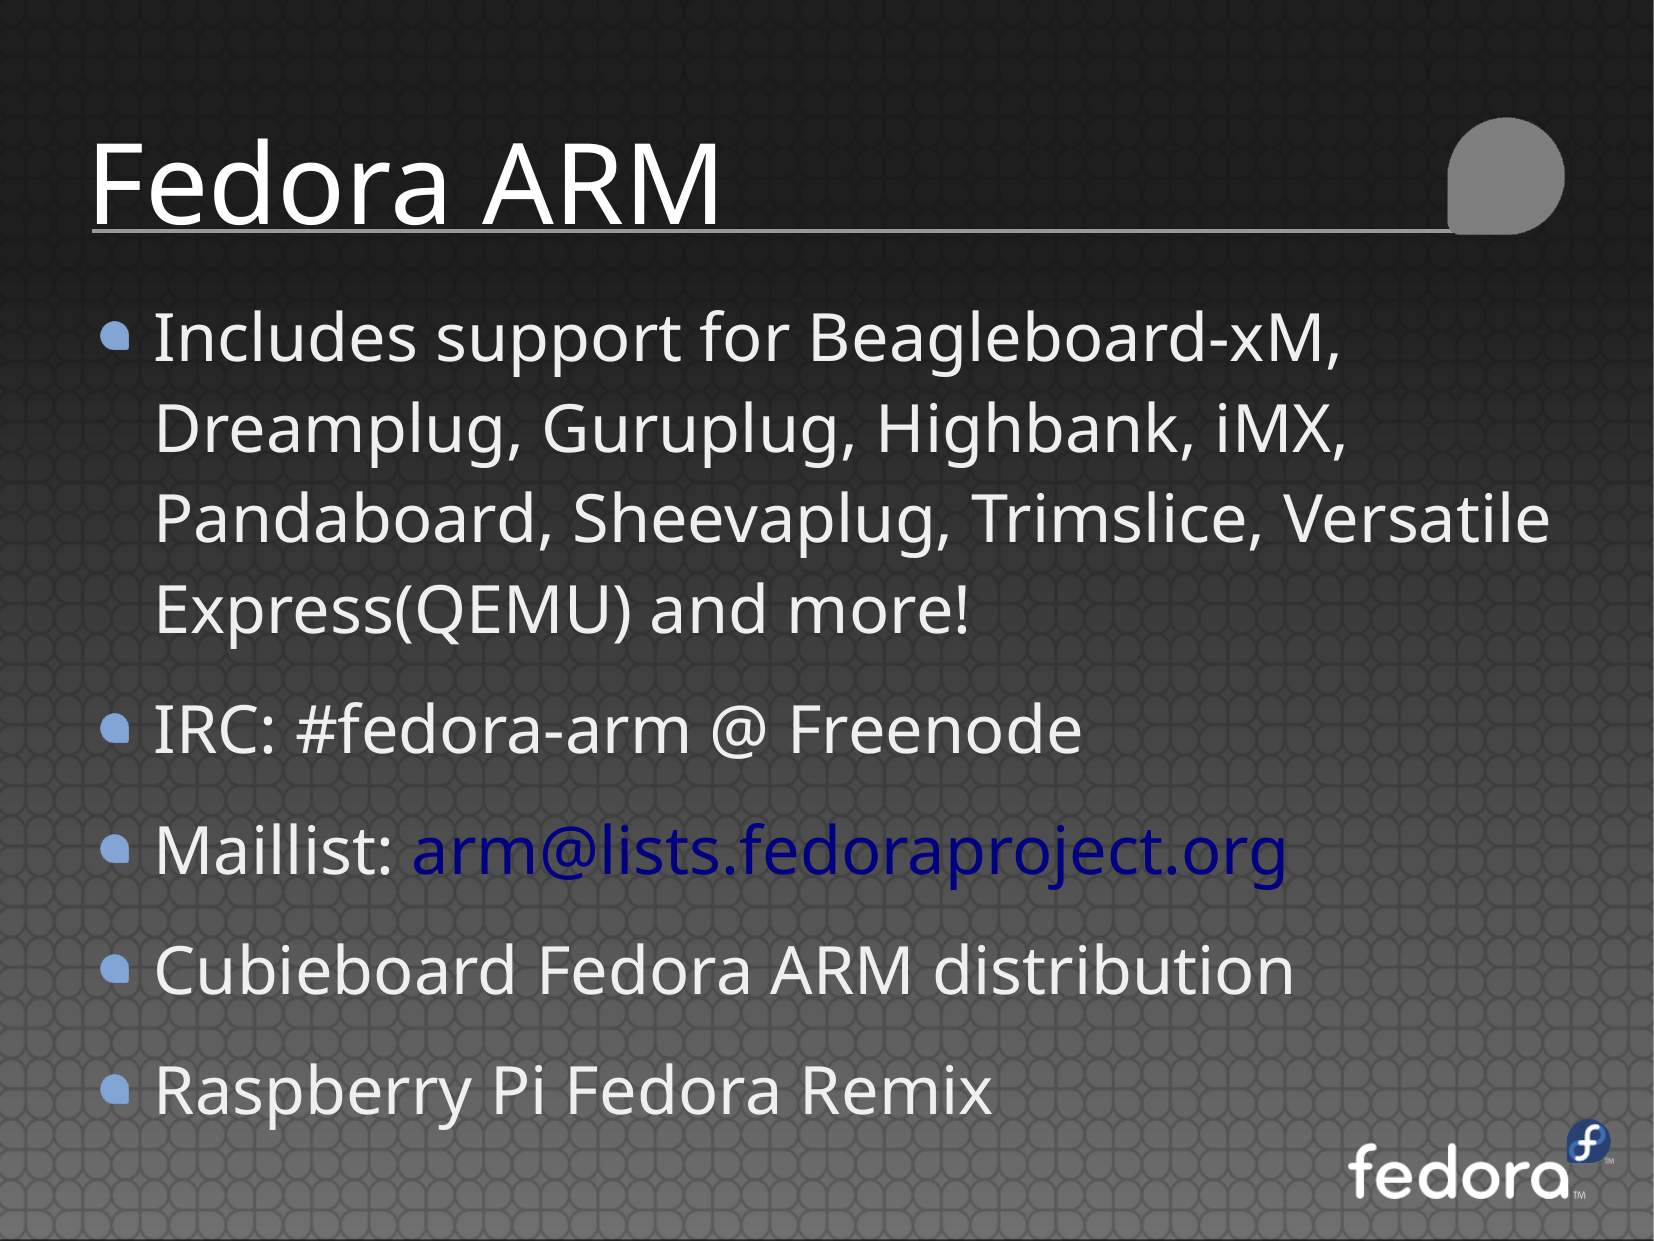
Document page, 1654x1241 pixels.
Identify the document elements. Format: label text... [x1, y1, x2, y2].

list Includes support for Beagleboard-xM, Dreamplug, Guruplug, Highbank, iMX, Pandaboard, Sheevaplug, Trimslice, Versatile Express(QEMU) and more! IRC: #fedora-arm @ Freenode Maillist: arm@lists.fedoraproject.org Cubieboard Fedora ARM distribution Raspberry Pi Fedora Remix [82, 290, 1571, 1031]
title Fedora ARM [86, 112, 1576, 249]
picture [0, 0, 1654, 1241]
